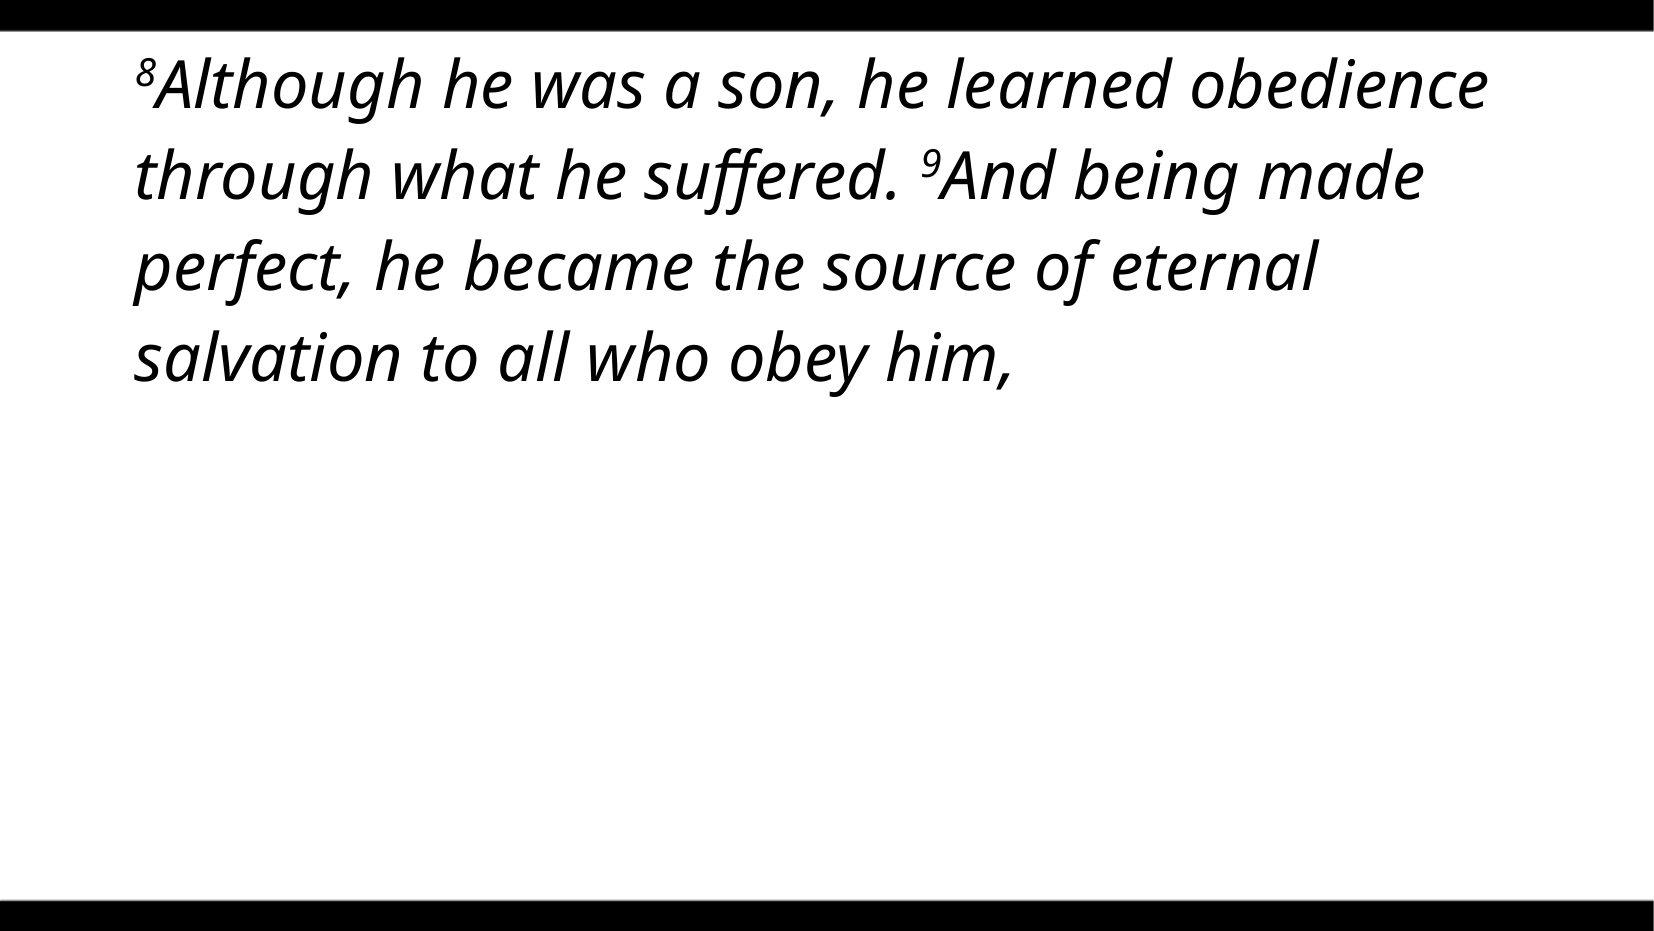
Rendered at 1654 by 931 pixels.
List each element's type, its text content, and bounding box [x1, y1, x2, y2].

text_box 8Although he was a son, he learned obedience through what he suffered. 9And being made perfect, he became the source of eternal salvation to all who obey him, [120, 30, 1561, 436]
picture [0, 0, 1654, 931]
